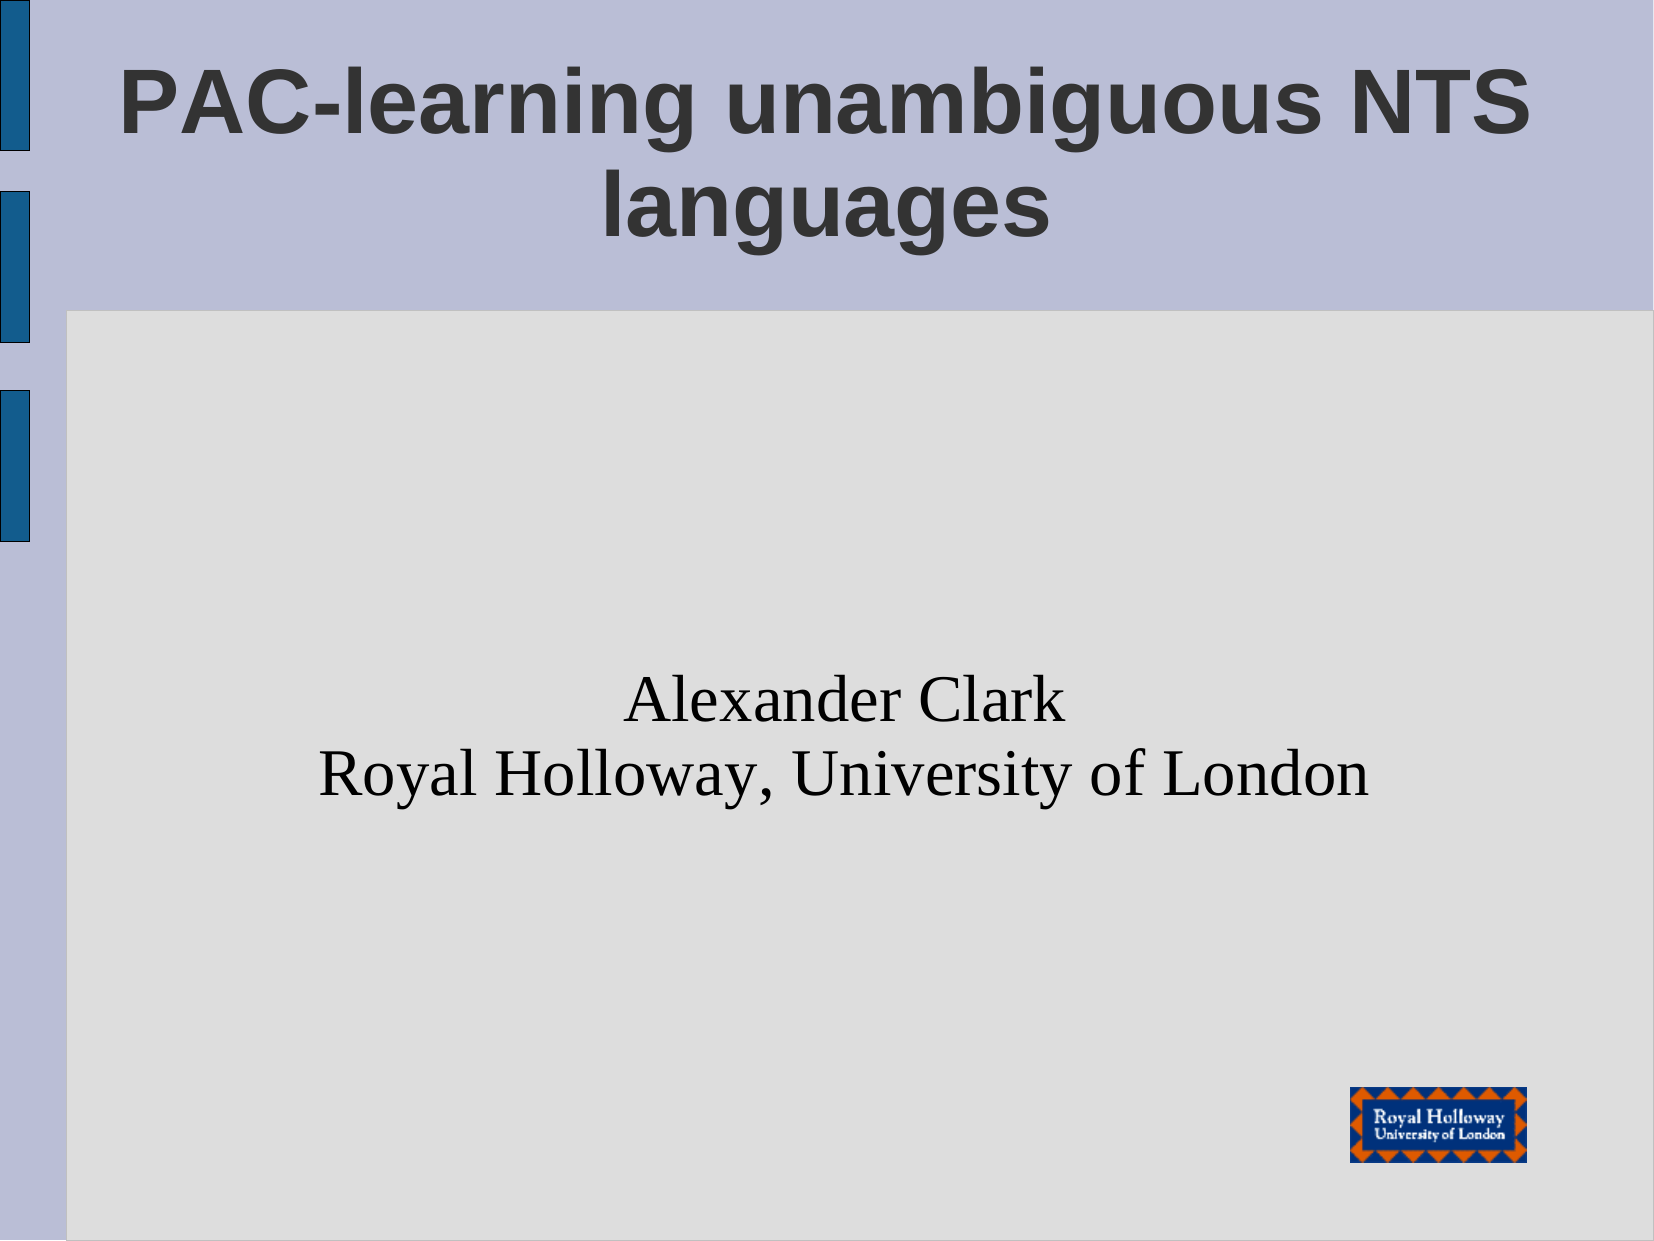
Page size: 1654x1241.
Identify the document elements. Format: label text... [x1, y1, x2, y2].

title PAC-learning unambiguous NTS languages [82, 40, 1571, 266]
subtitle Alexander Clark Royal Holloway, University of London [121, 344, 1534, 1127]
picture [1350, 1087, 1527, 1163]
